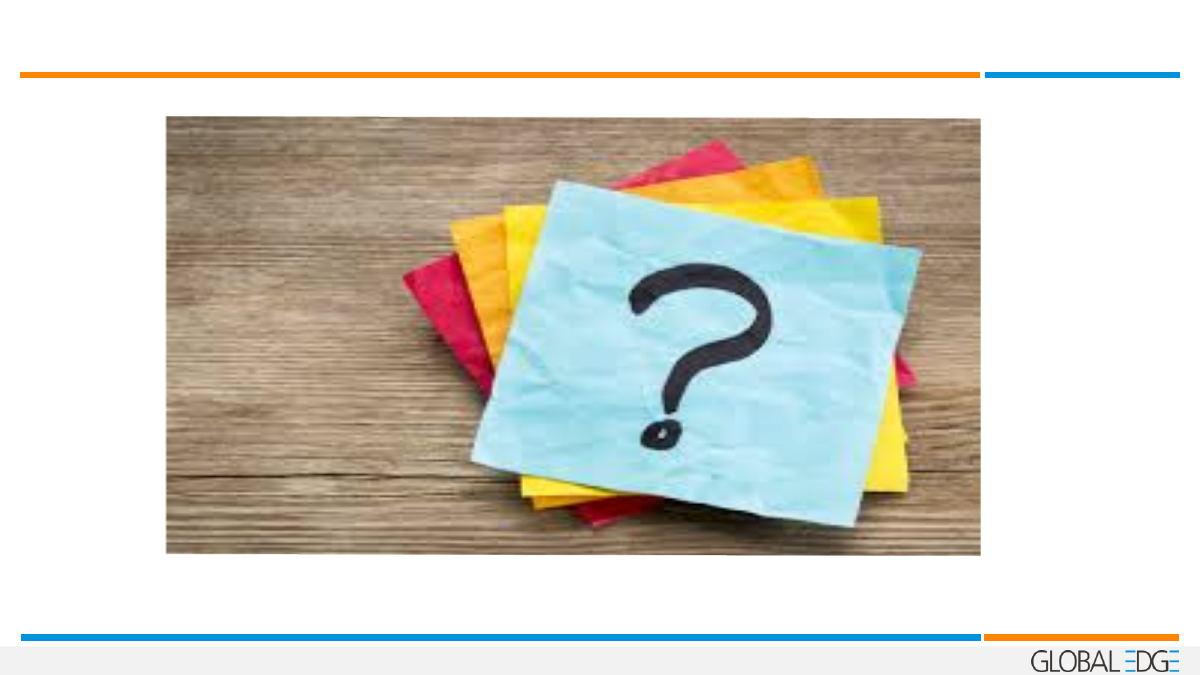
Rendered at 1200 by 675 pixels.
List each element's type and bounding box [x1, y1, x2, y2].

picture [1031, 650, 1179, 672]
picture [165, 115, 981, 556]
